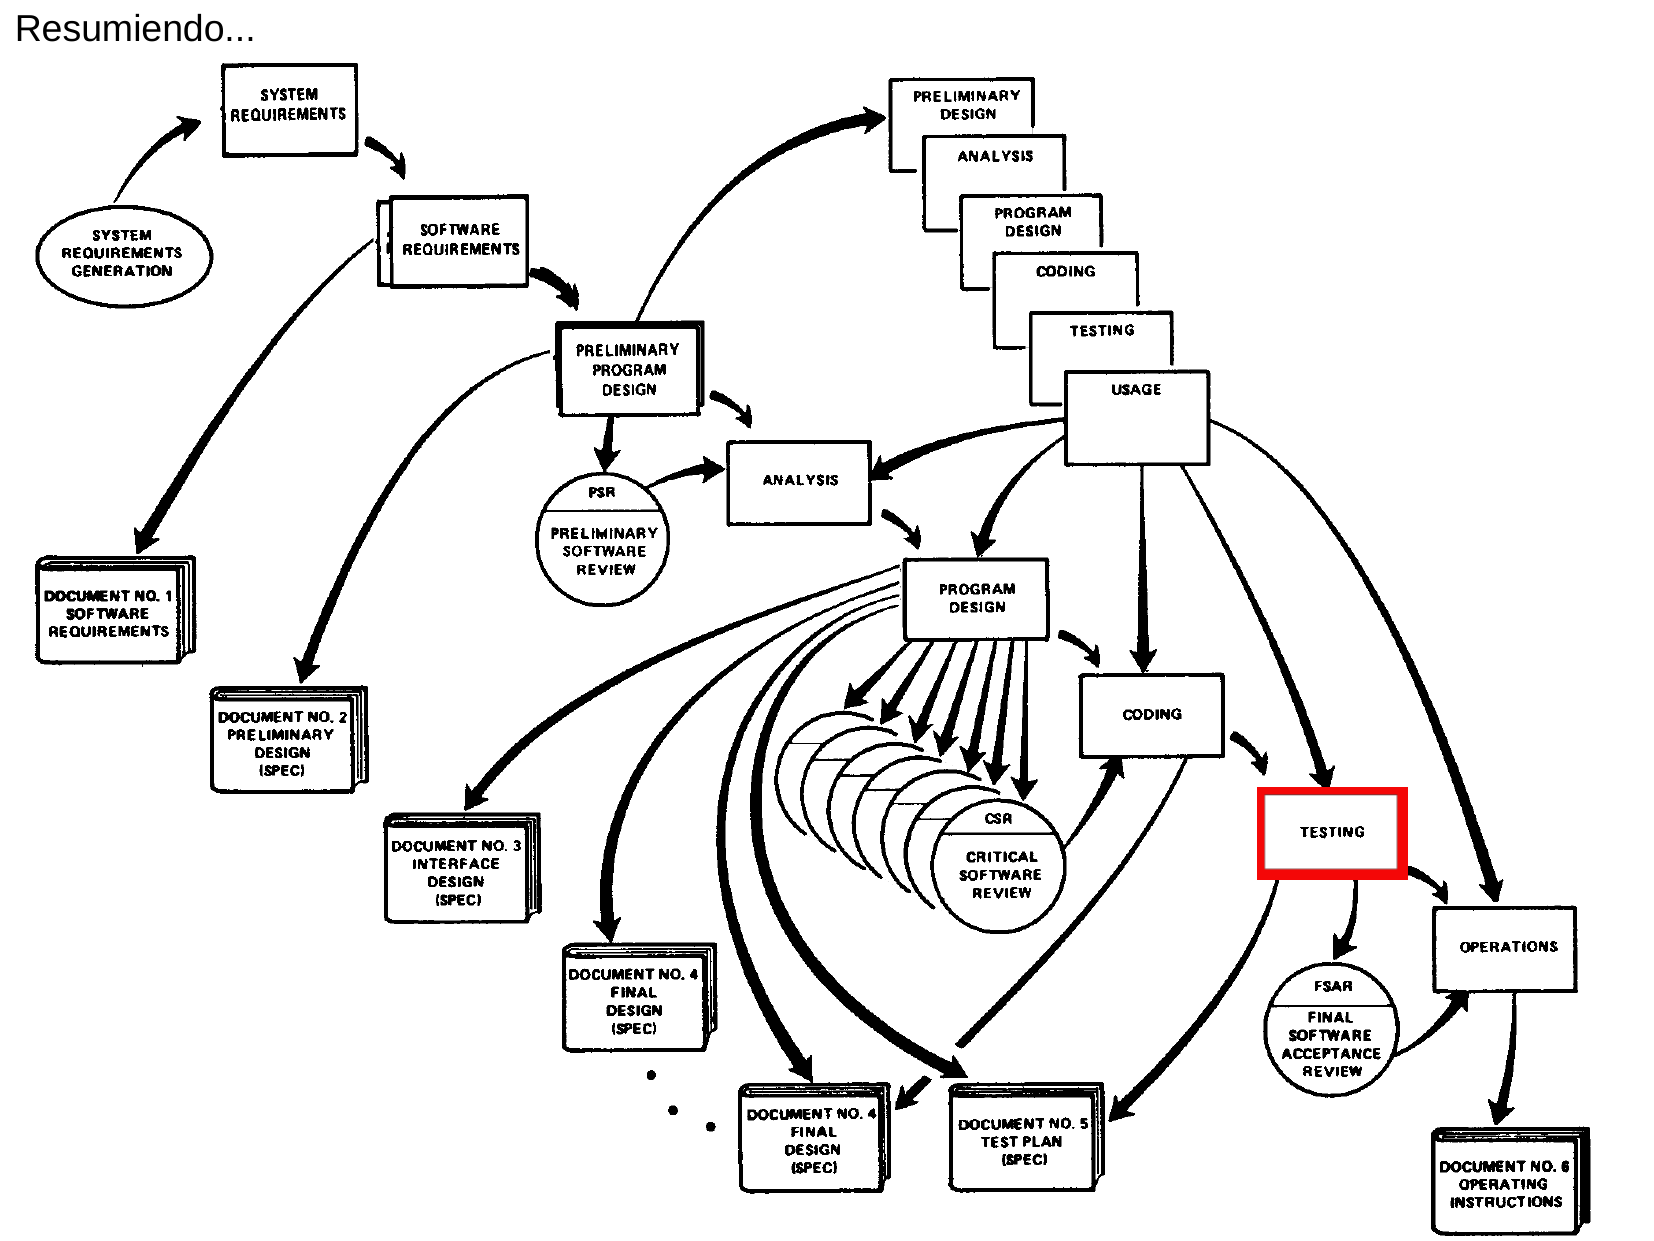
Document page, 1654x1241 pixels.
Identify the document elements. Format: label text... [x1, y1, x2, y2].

text_box Resumiendo... [0, 0, 1201, 57]
picture [0, 27, 1654, 1241]
